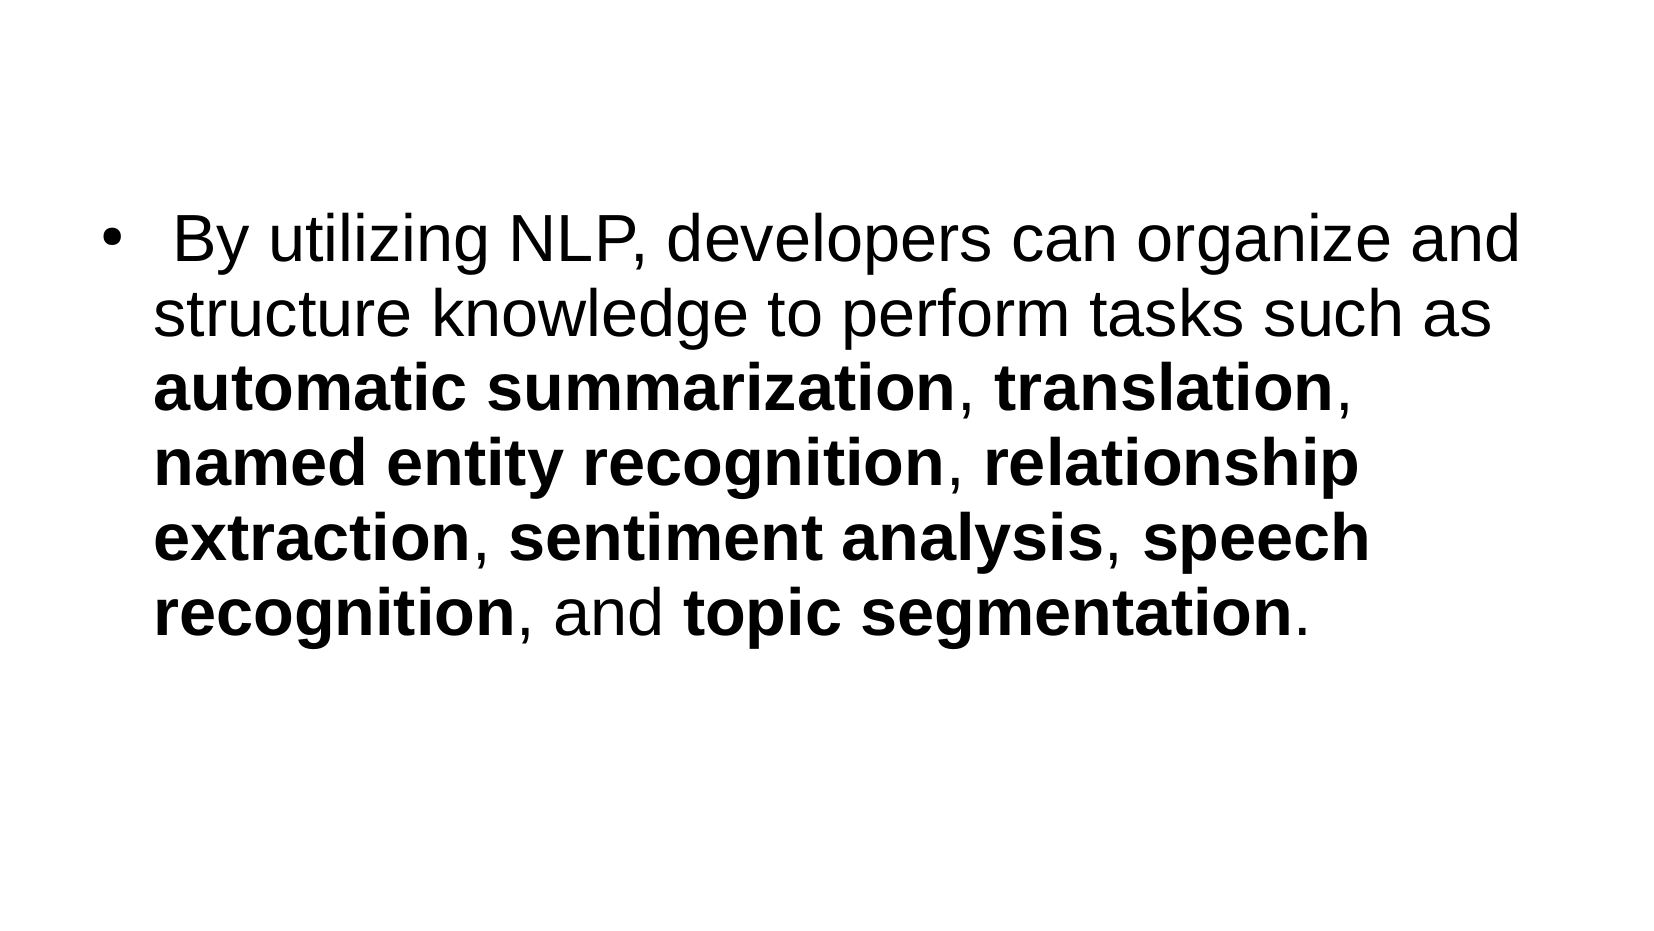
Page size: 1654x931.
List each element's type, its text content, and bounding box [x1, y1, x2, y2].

list By utilizing NLP, developers can organize and structure knowledge to perform tasks such as automatic summarization, translation, named entity recognition, relationship extraction, sentiment analysis, speech recognition, and topic segmentation. [82, 200, 1571, 931]
